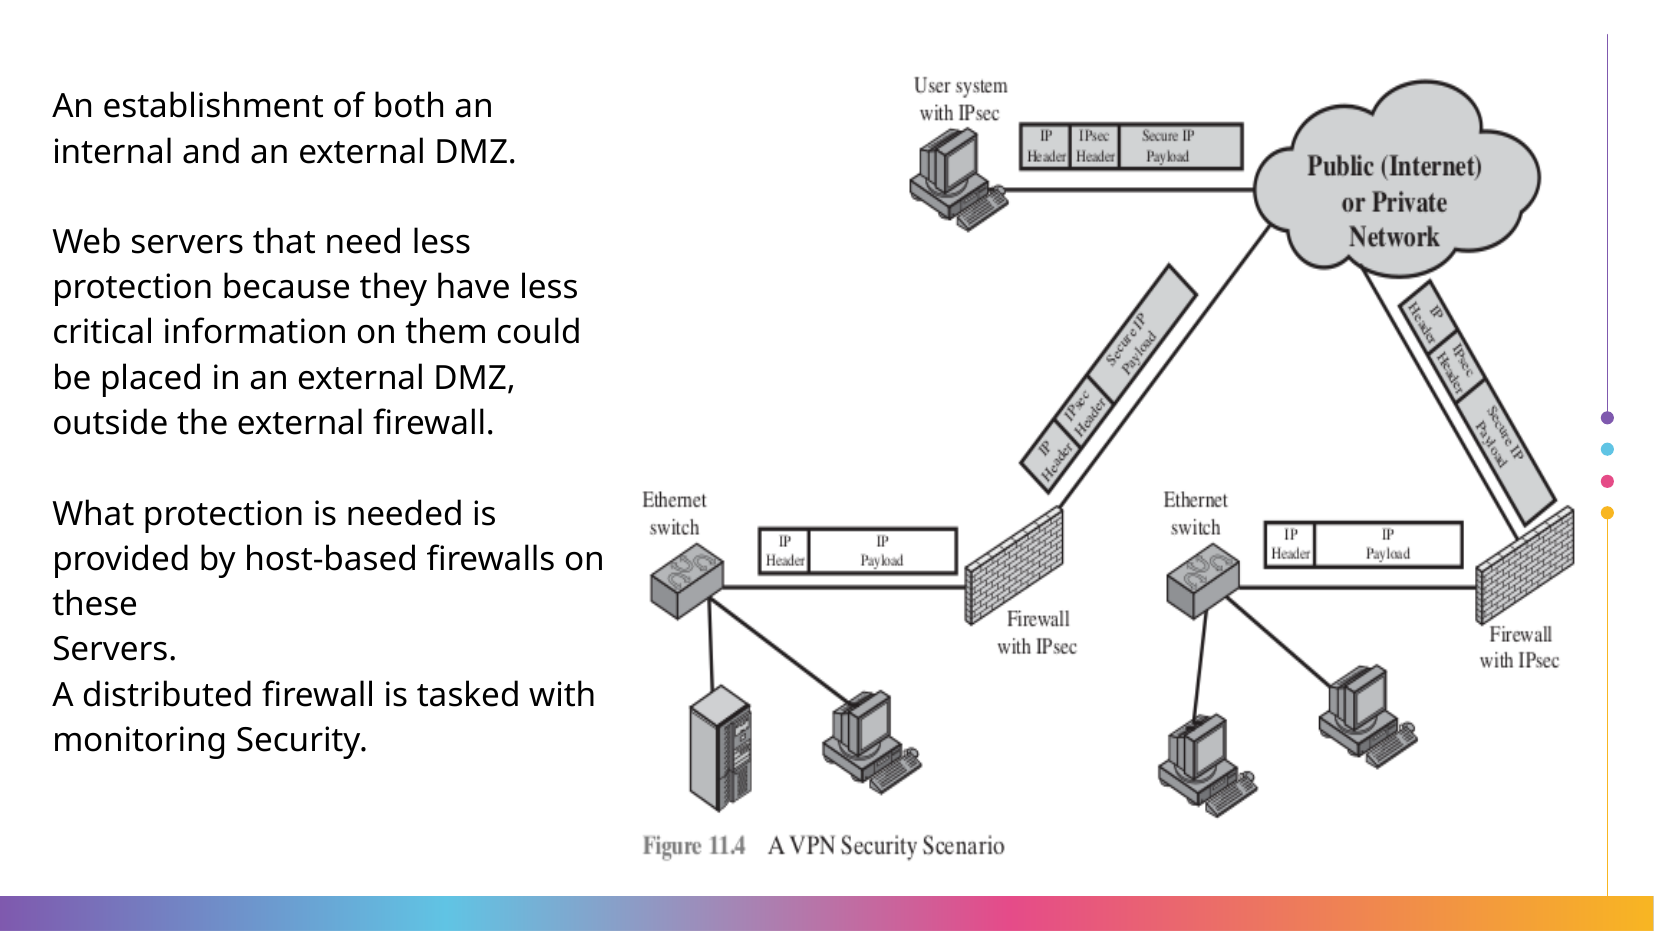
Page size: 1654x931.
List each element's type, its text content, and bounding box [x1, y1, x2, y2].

picture [0, 896, 1654, 931]
picture [637, 67, 1576, 863]
text_box An establishment of both an internal and an external DMZ. Web servers that need less protection because they have less critical information on them could be placed in an external DMZ, outside the external firewall. What protection is needed is provided by host-based firewalls on these Servers. A distributed firewall is tasked with monitoring Security. [37, 75, 638, 906]
